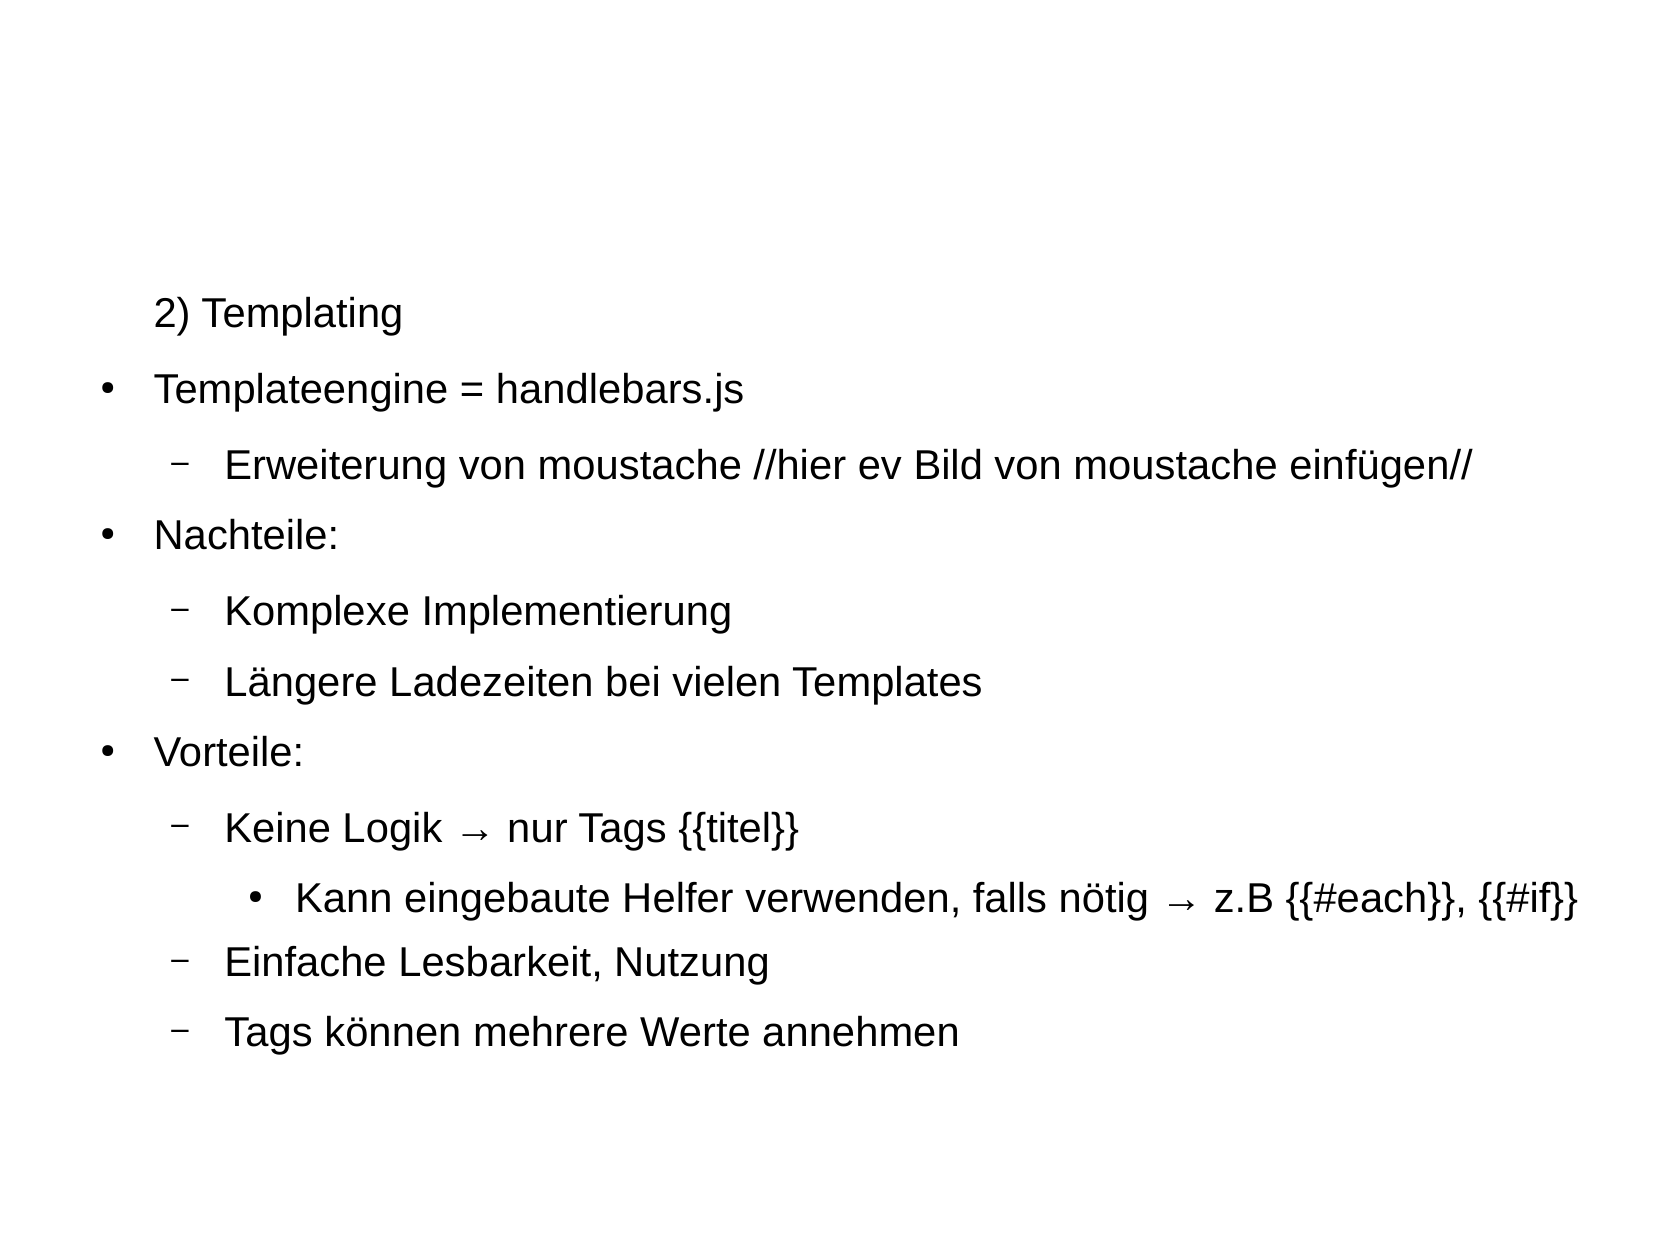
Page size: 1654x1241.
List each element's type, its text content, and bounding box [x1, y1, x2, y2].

list 2) Templating Templateengine = handlebars.js Erweiterung von moustache //hier ev Bild von moustache einfügen// Nachteile: Komplexe Implementierung Längere Ladezeiten bei vielen Templates Vorteile: Keine Logik → nur Tags {{titel}} Kann eingebaute Helfer verwenden, falls nötig → z.B {{#each}}, {{#if}} Einfache Lesbarkeit, Nutzung Tags können mehrere Werte annehmen [82, 290, 1583, 1176]
